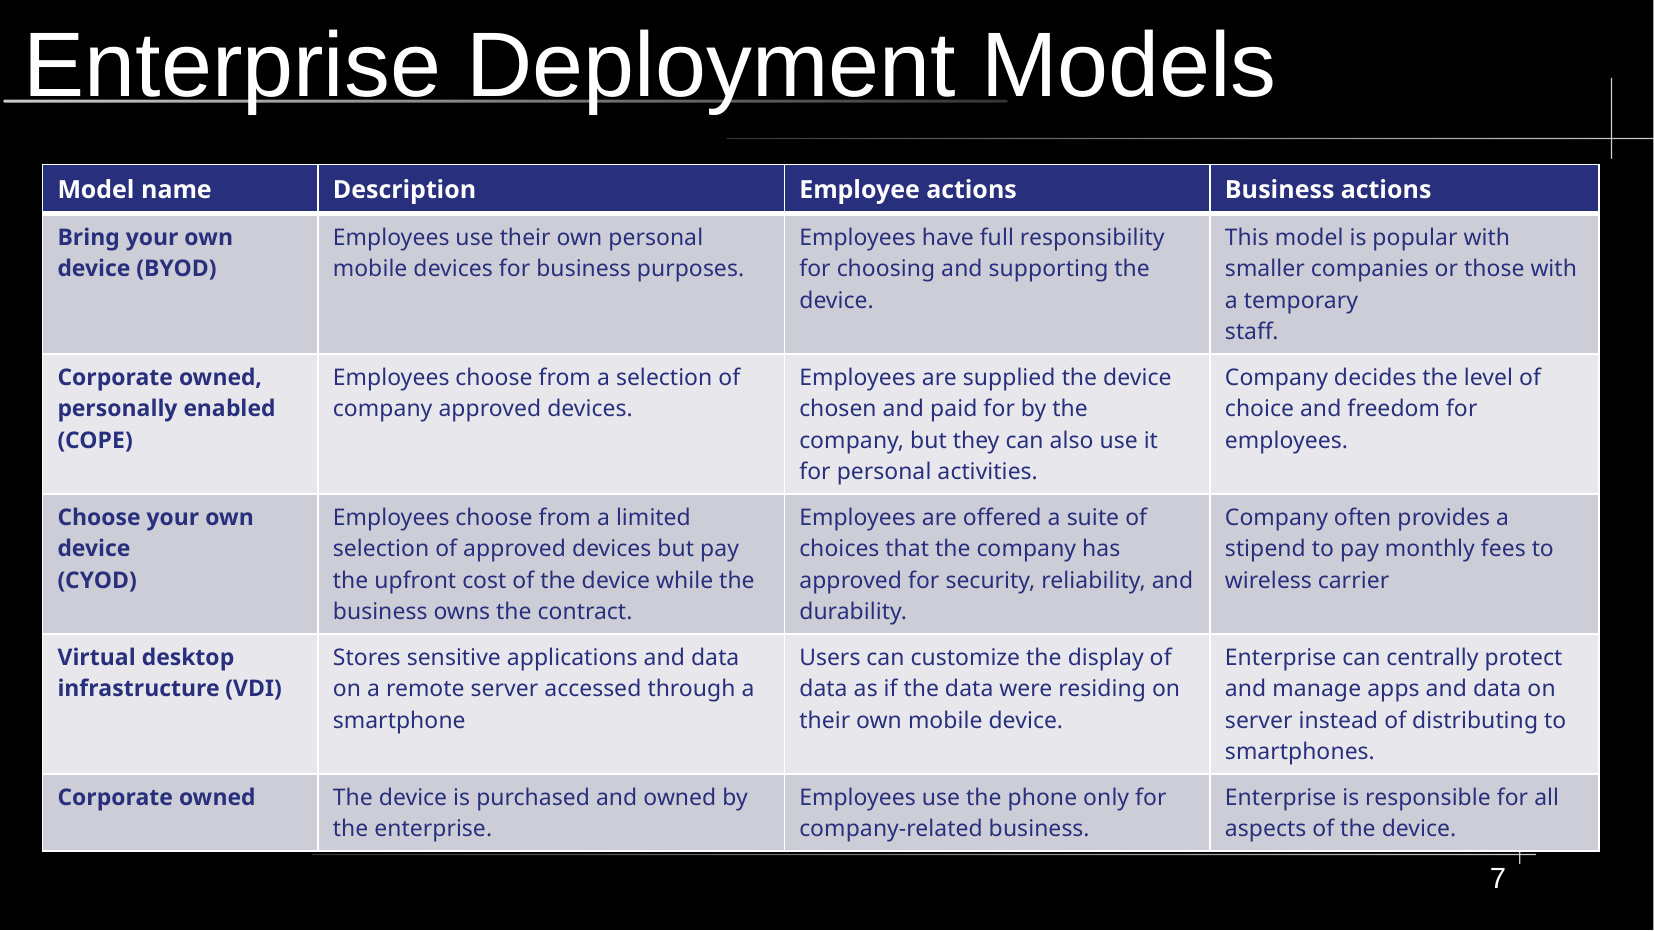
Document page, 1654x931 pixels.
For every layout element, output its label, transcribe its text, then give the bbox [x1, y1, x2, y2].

table_header Model name [43, 165, 317, 211]
table_cell Company often provides a stipend to pay monthly fees to wireless carrier [1211, 495, 1598, 633]
table_cell Stores sensitive applications and data on a remote server accessed through a smartphone [319, 635, 784, 773]
table_header Description [319, 165, 784, 211]
table_cell Employees are offered a suite of choices that the company has approved for security, reliability, and durability. [785, 495, 1209, 633]
table_cell This model is popular with smaller companies or those with a temporary staff. [1211, 216, 1598, 353]
table_header Employee actions [785, 165, 1209, 211]
table_cell Employees have full responsibility for choosing and supporting the device. [785, 216, 1209, 353]
table_cell Employees choose from a selection of company approved devices. [319, 355, 784, 493]
table_cell Employees are supplied the device chosen and paid for by the company, but they can also use it for personal activities. [785, 355, 1209, 493]
table_cell Bring your own device (BYOD) [43, 216, 317, 353]
table_cell Employees use their own personal mobile devices for business purposes. [319, 216, 784, 353]
table_cell Employees choose from a limited selection of approved devices but pay the upfront cost of the device while the business owns the contract. [319, 495, 784, 633]
table_cell Company decides the level of choice and freedom for employees. [1211, 355, 1598, 493]
table_cell The device is purchased and owned by the enterprise. [319, 775, 784, 850]
table_cell Choose your own device (CYOD) [43, 495, 317, 633]
table_cell Employees use the phone only for company-related business. [785, 775, 1209, 850]
table_cell Corporate owned, personally enabled (COPE) [43, 355, 317, 493]
title Enterprise Deployment Models [23, 11, 1589, 119]
table_cell Corporate owned [43, 775, 317, 850]
table_cell Virtual desktop infrastructure (VDI) [43, 635, 317, 773]
table_cell Users can customize the display of data as if the data were residing on their own mobile device. [785, 635, 1209, 773]
table_header Business actions [1211, 165, 1598, 211]
table_cell Enterprise can centrally protect and manage apps and data on server instead of distributing to smartphones. [1211, 635, 1598, 773]
table_cell Enterprise is responsible for all aspects of the device. [1211, 775, 1598, 850]
